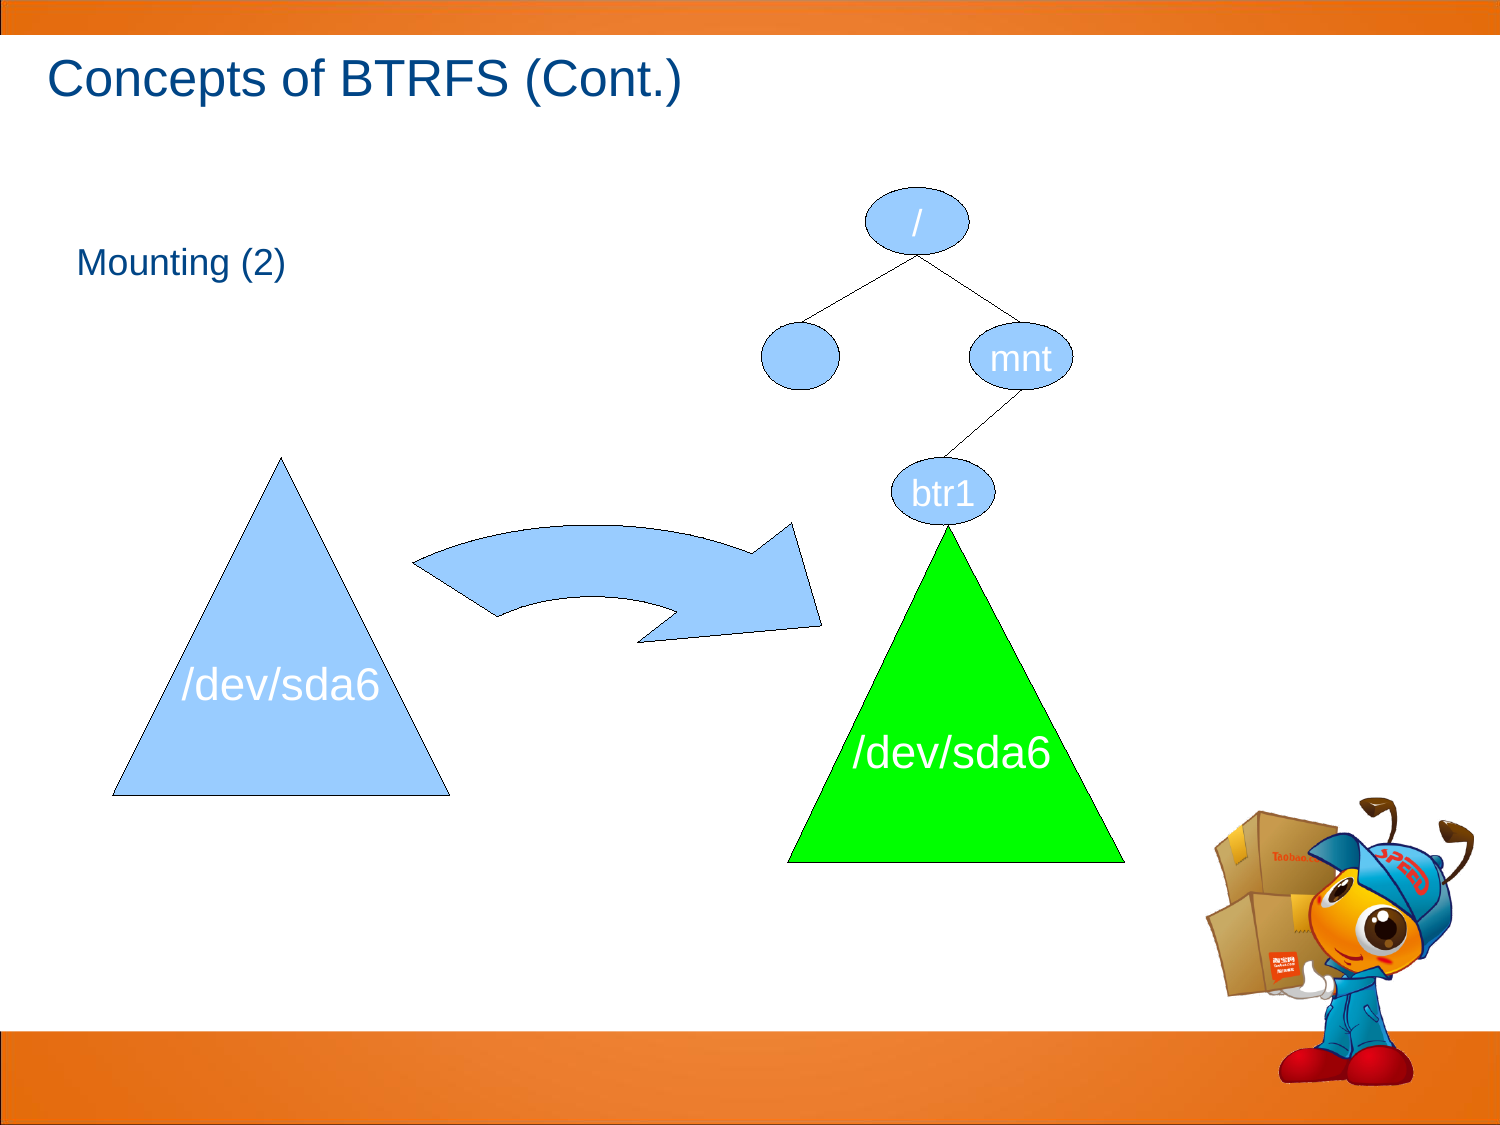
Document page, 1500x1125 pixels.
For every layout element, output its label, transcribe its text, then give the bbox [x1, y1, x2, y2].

text_box / [865, 187, 970, 255]
text_box Mounting (2) [61, 230, 1388, 488]
text_box [412, 522, 822, 643]
text_box Concepts of BTRFS (Cont.) [32, 37, 699, 115]
picture [0, 0, 1500, 35]
text_box /dev/sda6 [787, 525, 1125, 863]
text_box mnt [969, 322, 1074, 390]
text_box [761, 322, 840, 390]
text_box btr1 [891, 457, 996, 526]
text_box /dev/sda6 [112, 457, 450, 796]
picture [0, 785, 1500, 1125]
